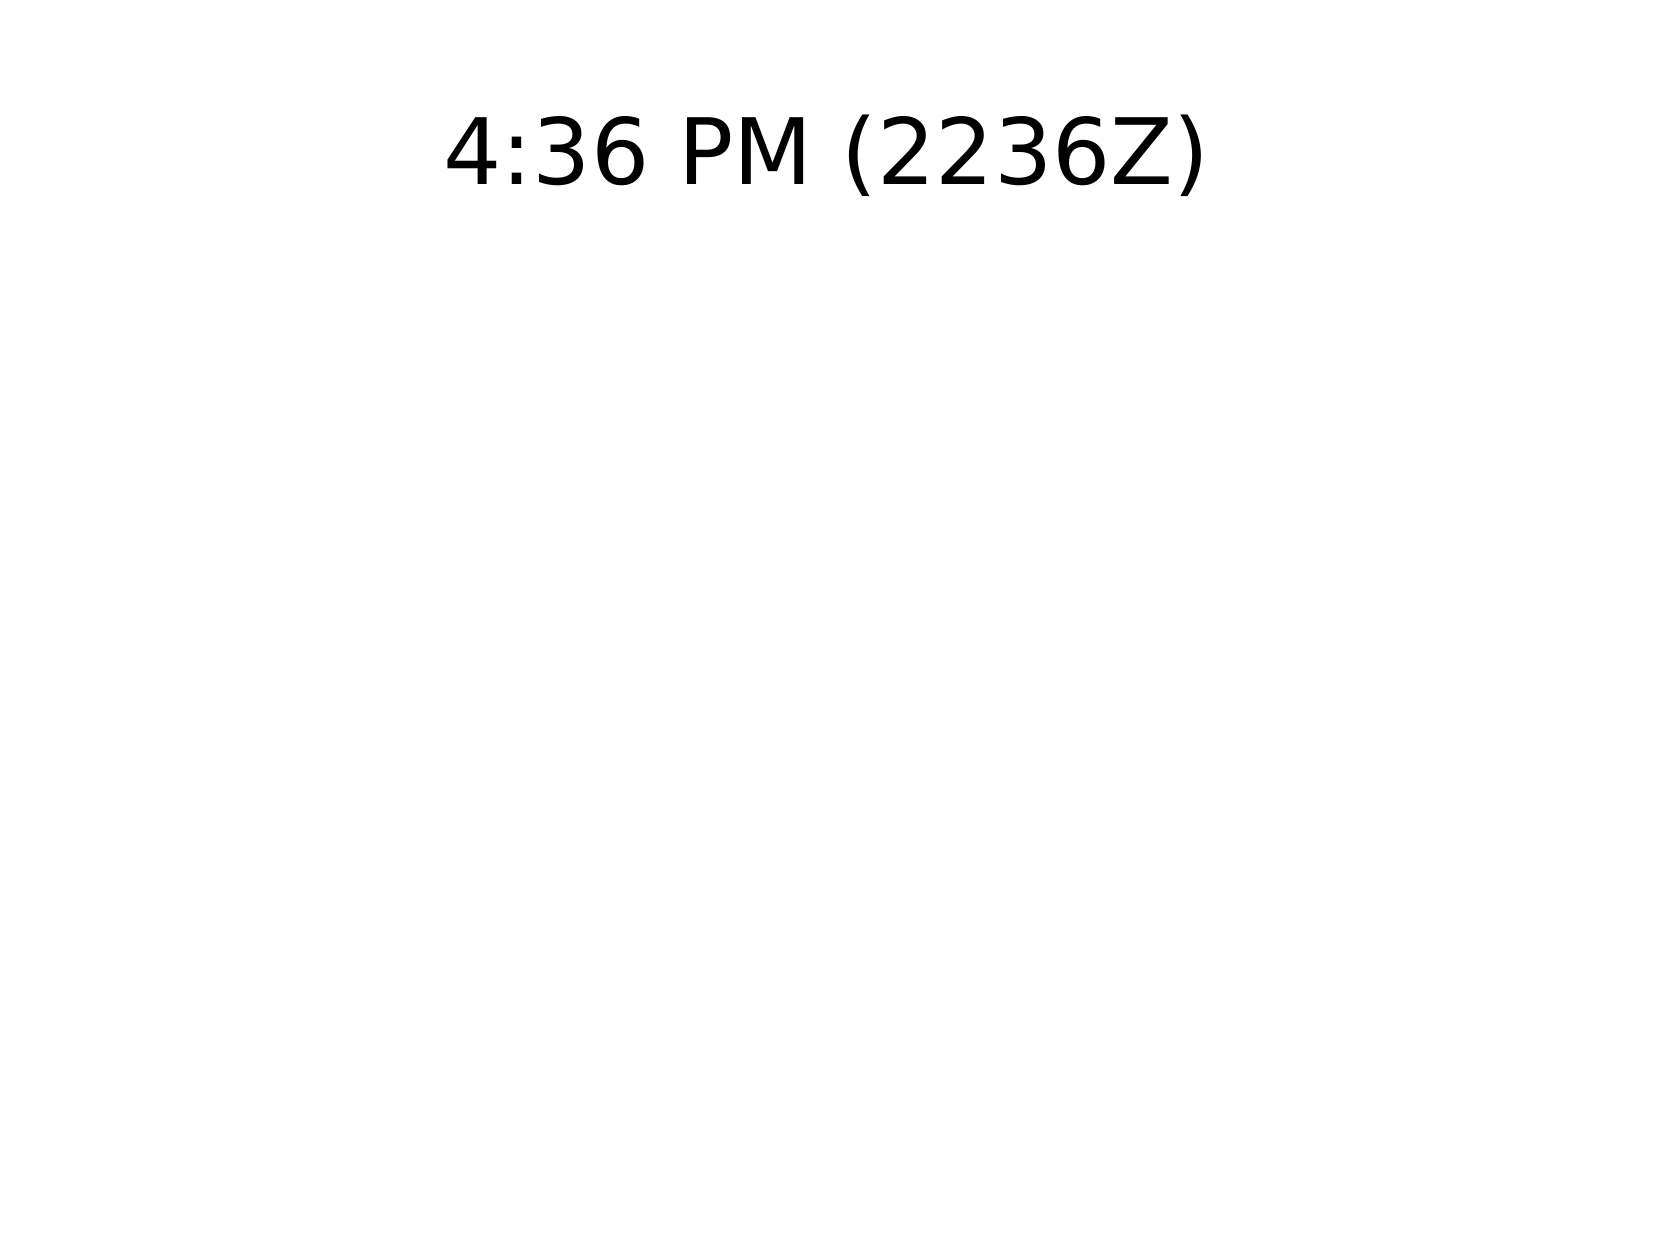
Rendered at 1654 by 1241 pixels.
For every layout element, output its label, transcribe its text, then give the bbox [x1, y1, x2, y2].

title 4:36 PM (2236Z) [82, 49, 1571, 257]
